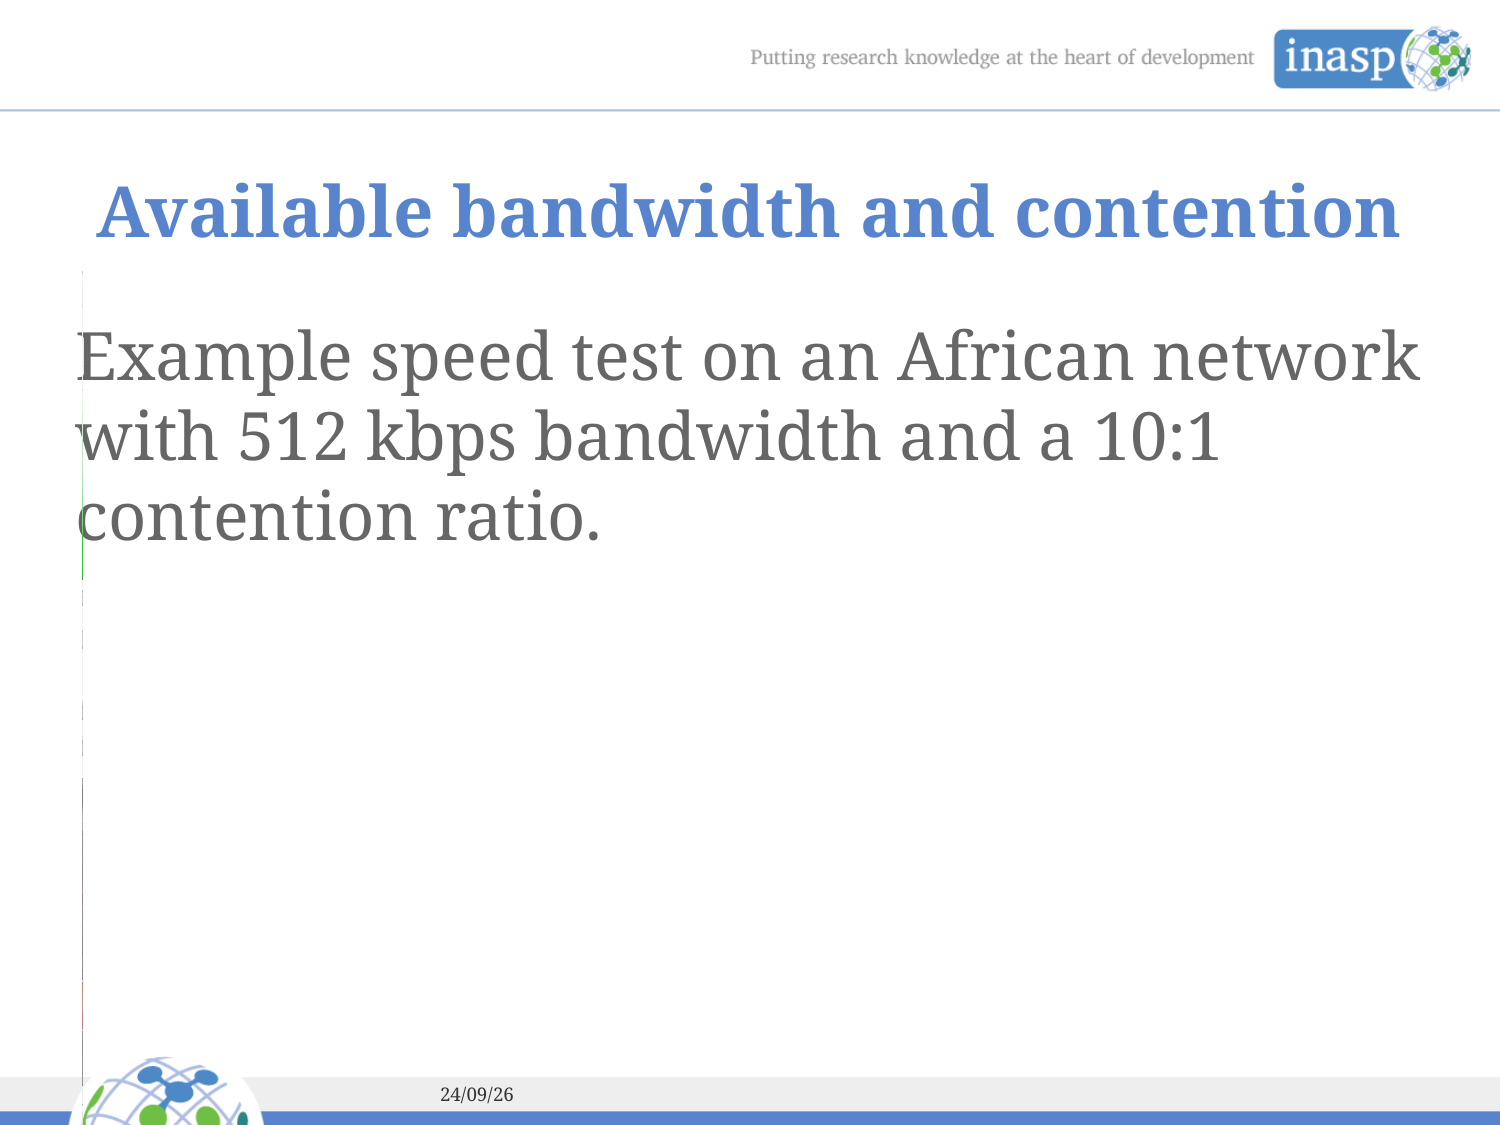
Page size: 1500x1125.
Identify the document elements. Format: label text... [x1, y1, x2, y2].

title Available bandwidth and contention [75, 129, 1426, 313]
list Example speed test on an African network with 512 kbps bandwidth and a 10:1 contention ratio. [83, 313, 1426, 967]
list Example speed test on an African network with 512 kbps bandwidth and a 10:1 contention ratio. [75, 313, 82, 967]
picture [0, 0, 1500, 1125]
